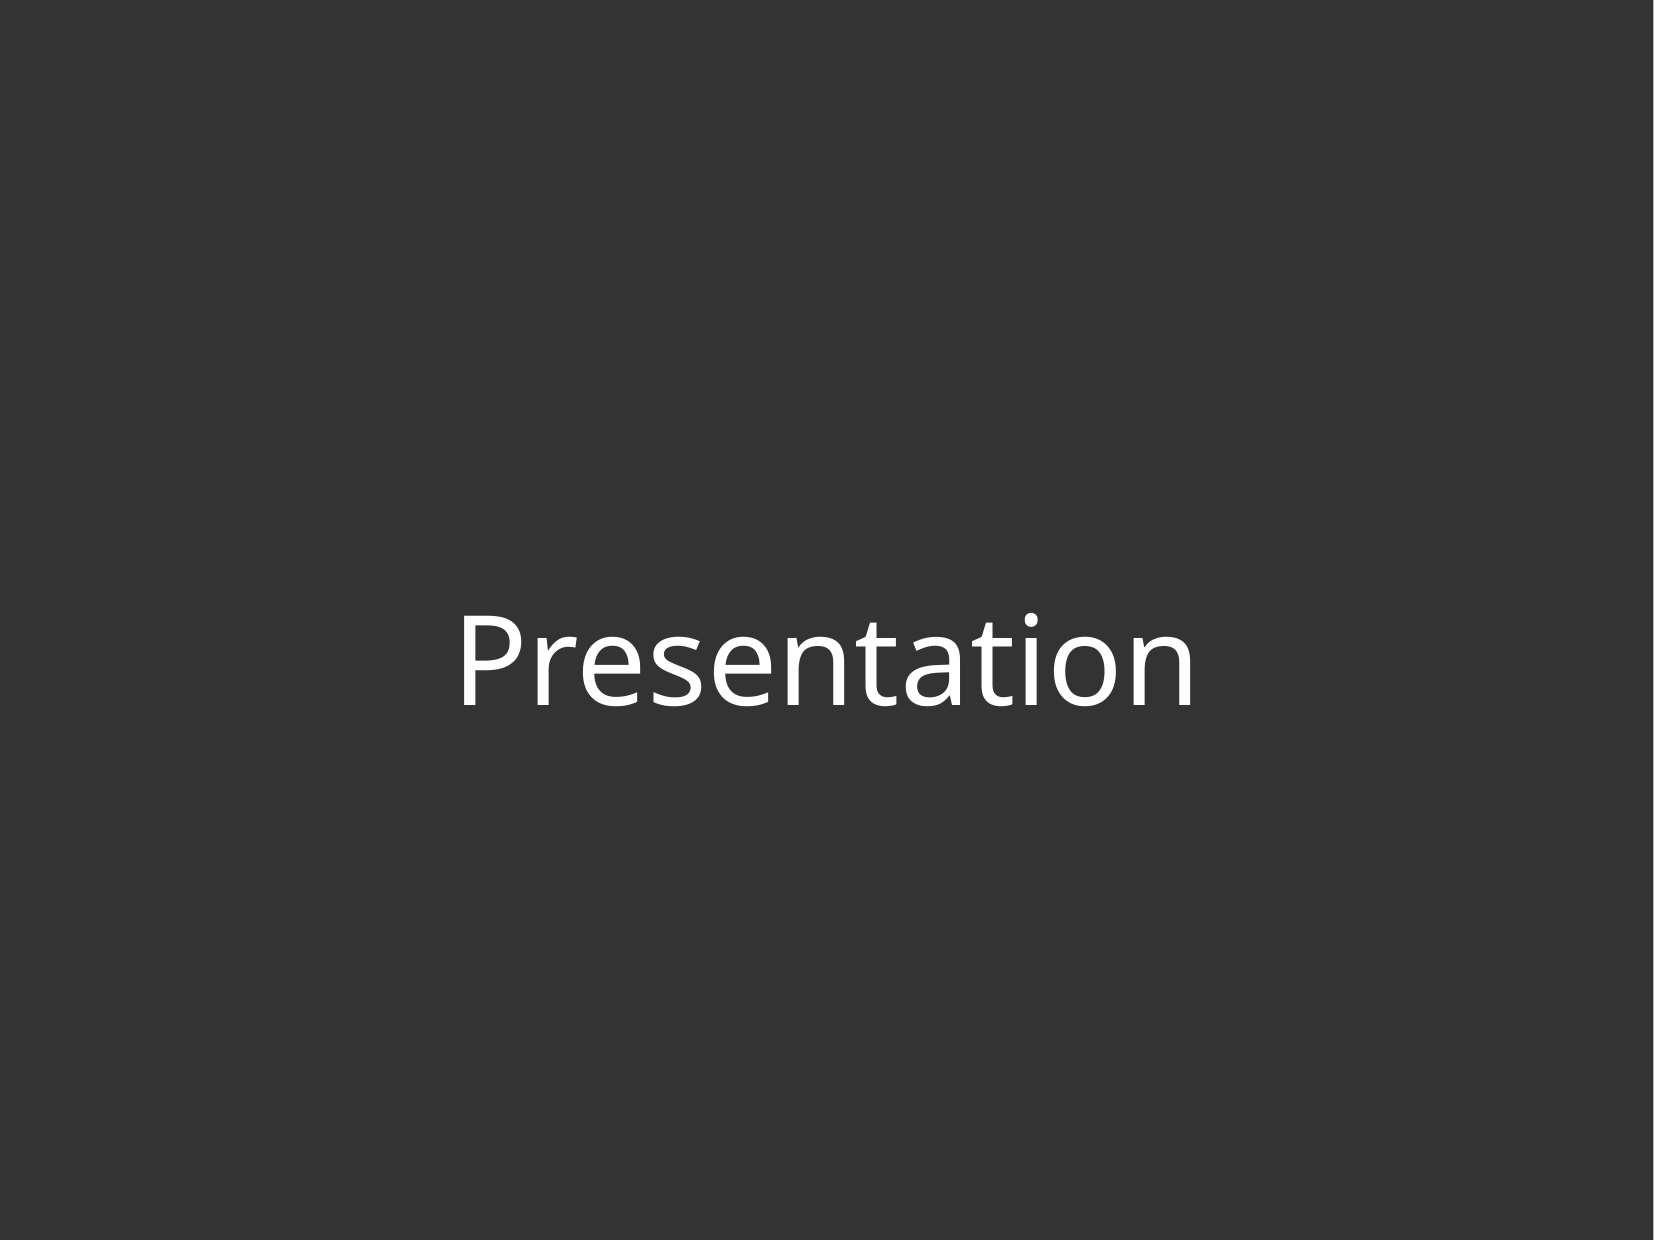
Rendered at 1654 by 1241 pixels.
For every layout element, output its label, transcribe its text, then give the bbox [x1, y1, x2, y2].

subtitle Presentation [82, 290, 1571, 1109]
